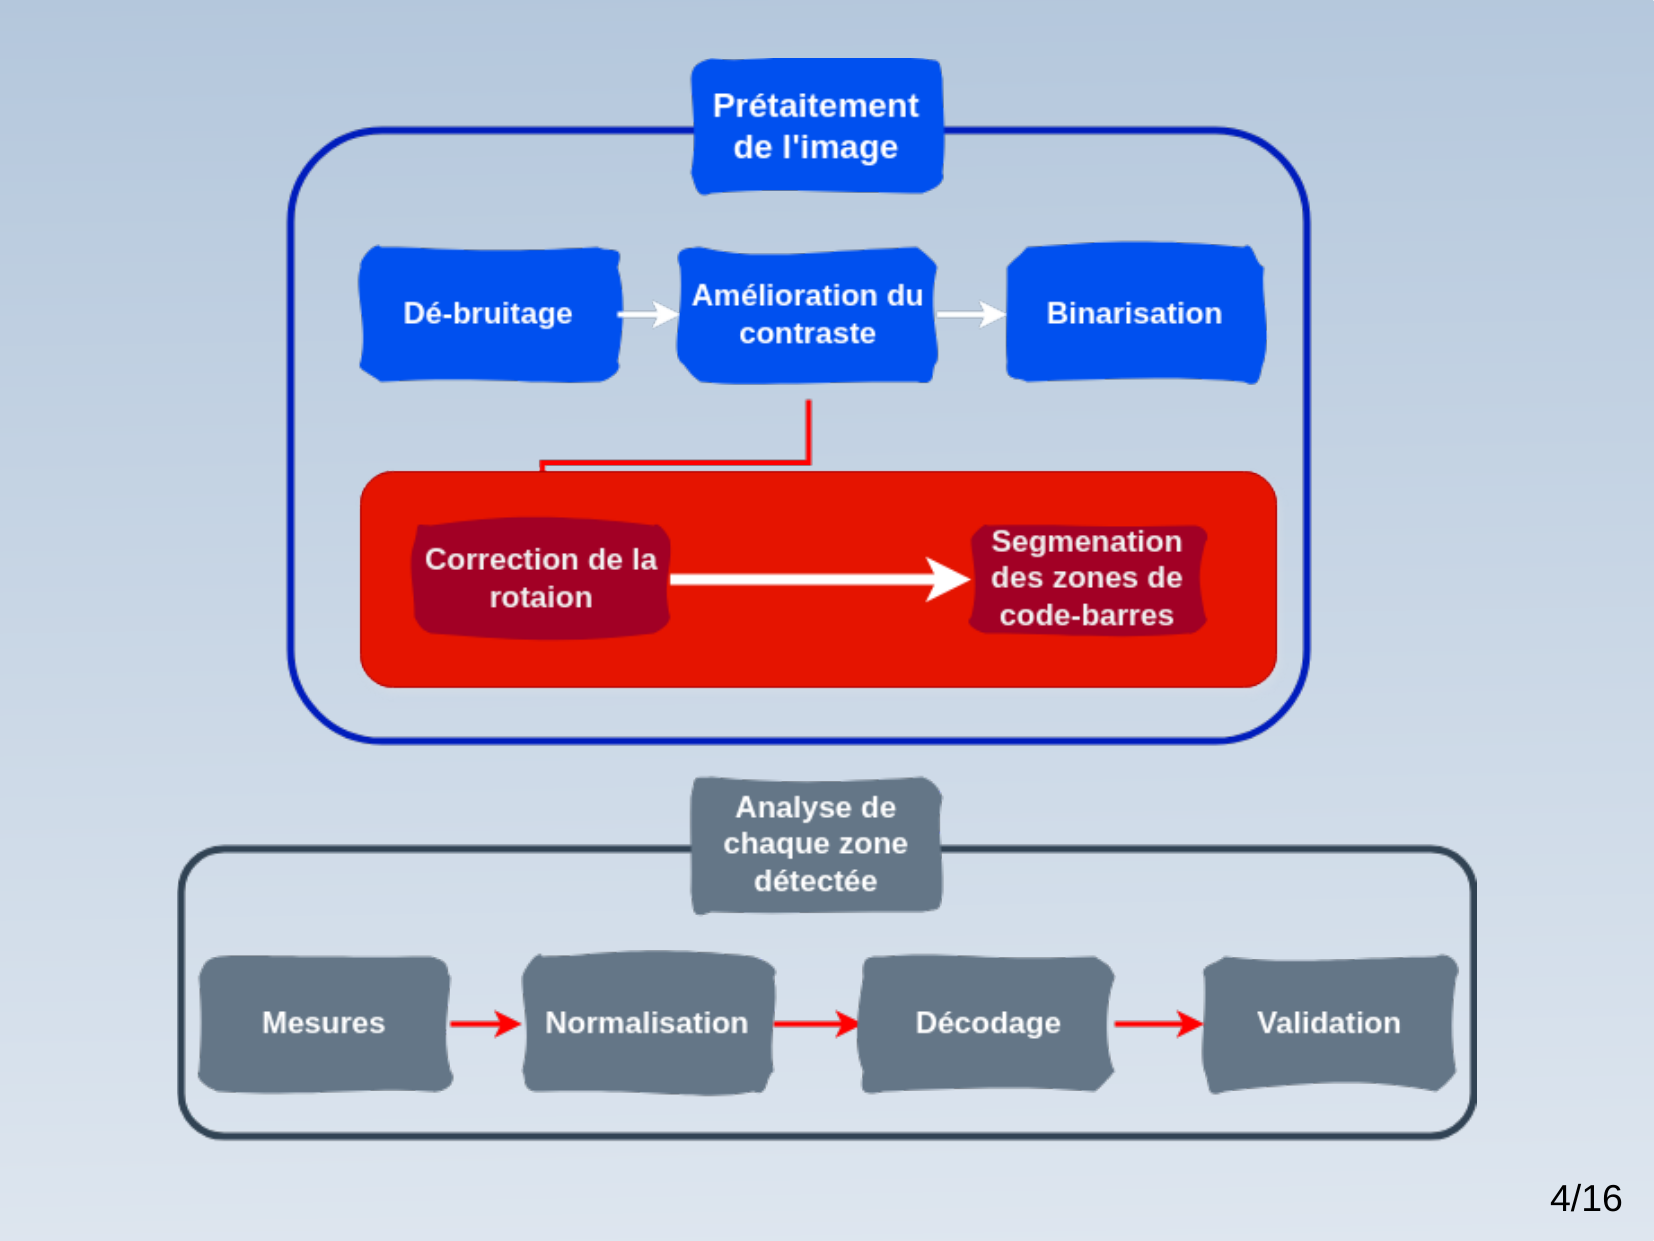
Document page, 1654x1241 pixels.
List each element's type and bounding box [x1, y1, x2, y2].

picture [177, 58, 1477, 1152]
